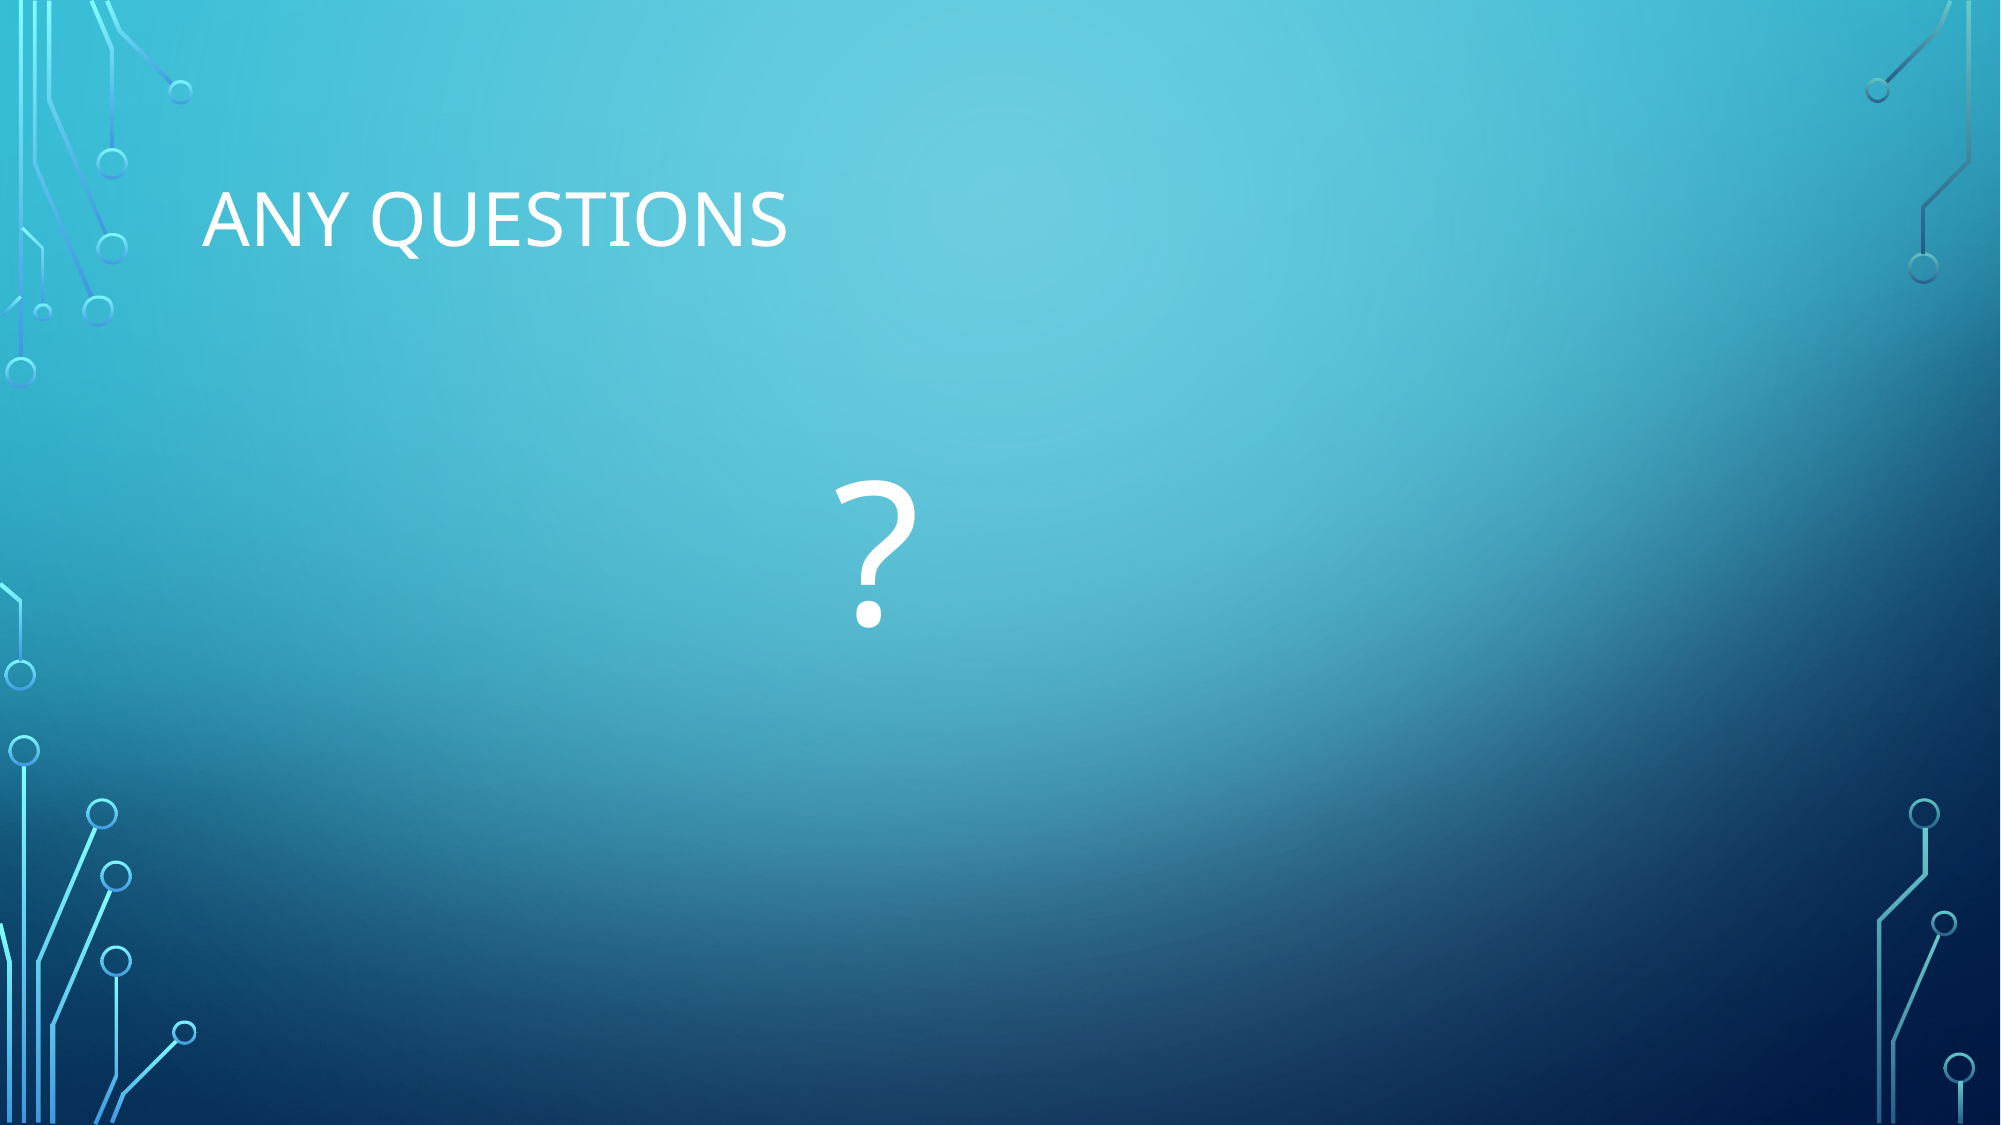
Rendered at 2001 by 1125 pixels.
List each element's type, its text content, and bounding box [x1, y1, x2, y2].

title ANY QUESTIONS [187, 101, 1813, 344]
text_box ? [818, 418, 1137, 676]
